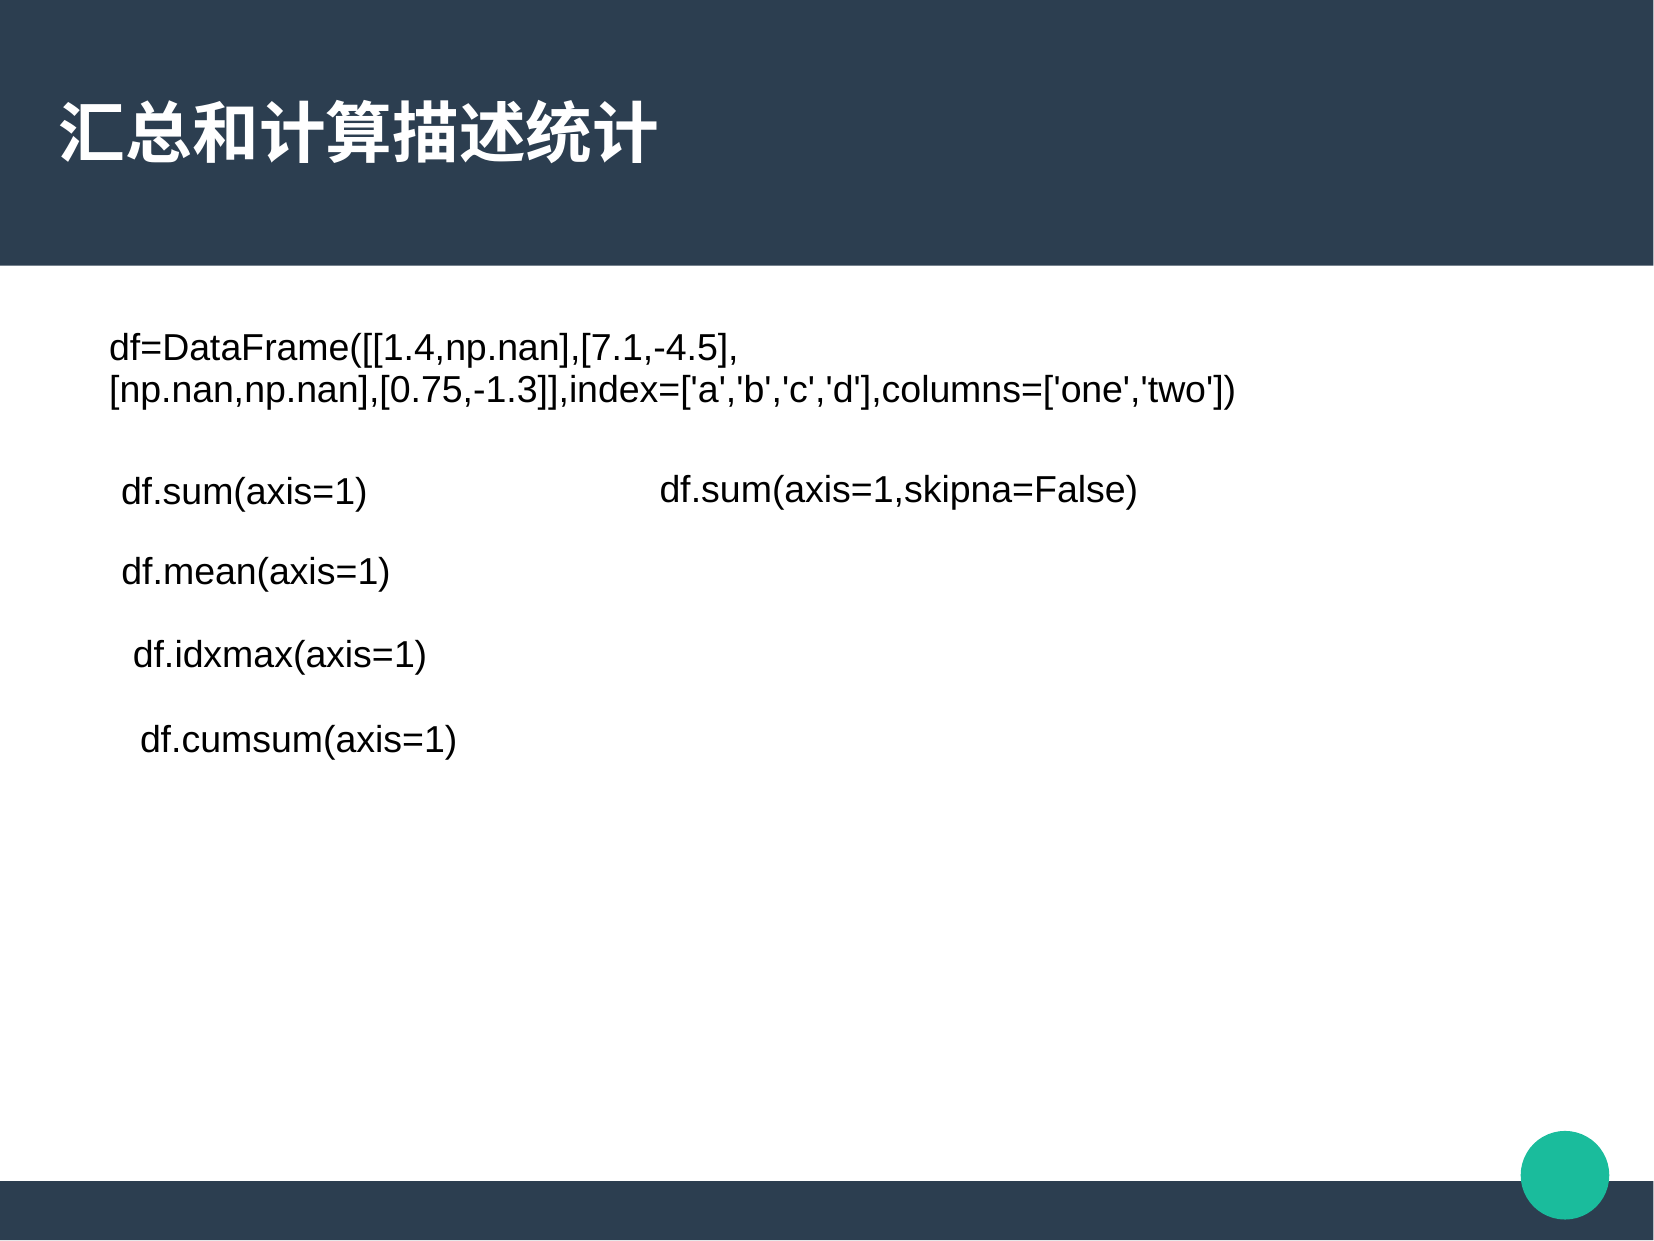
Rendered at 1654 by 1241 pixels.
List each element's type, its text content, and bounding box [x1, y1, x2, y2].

text_box df.sum(axis=1,skipna=False) [644, 460, 1335, 560]
text_box df.mean(axis=1) [96, 543, 638, 601]
text_box df.sum(axis=1) [106, 462, 449, 576]
text_box df.cumsum(axis=1) [125, 710, 473, 768]
text_box df=DataFrame([[1.4,np.nan],[7.1,-4.5], [np.nan,np.nan],[0.75,-1.3]],index=['a','b','c','d'],columns=['one','two']) [94, 318, 1253, 418]
title 汇总和计算描述统计 [59, 49, 1595, 207]
text_box df.idxmax(axis=1) [118, 625, 443, 683]
